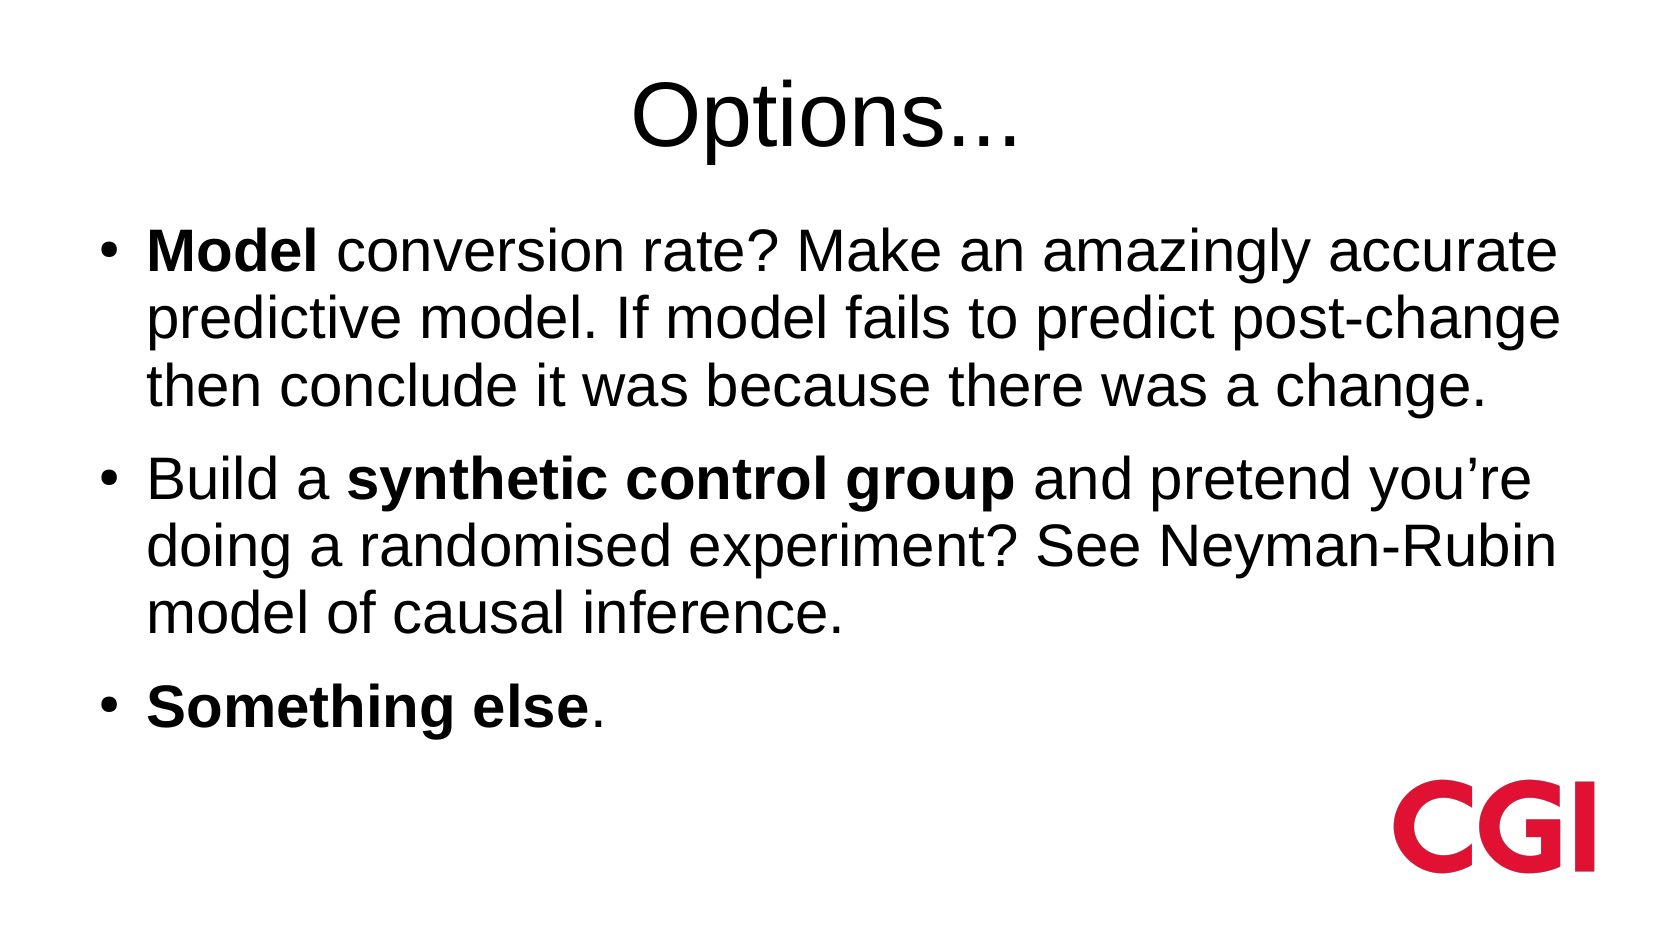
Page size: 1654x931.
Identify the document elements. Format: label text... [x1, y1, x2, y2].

title Options... [82, 37, 1571, 193]
picture [1393, 779, 1595, 874]
list Model conversion rate? Make an amazingly accurate predictive model. If model fails to predict post-change then conclude it was because there was a change. Build a synthetic control group and pretend you’re doing a randomised experiment? See Neyman-Rubin model of causal inference. Something else. [82, 217, 1571, 758]
